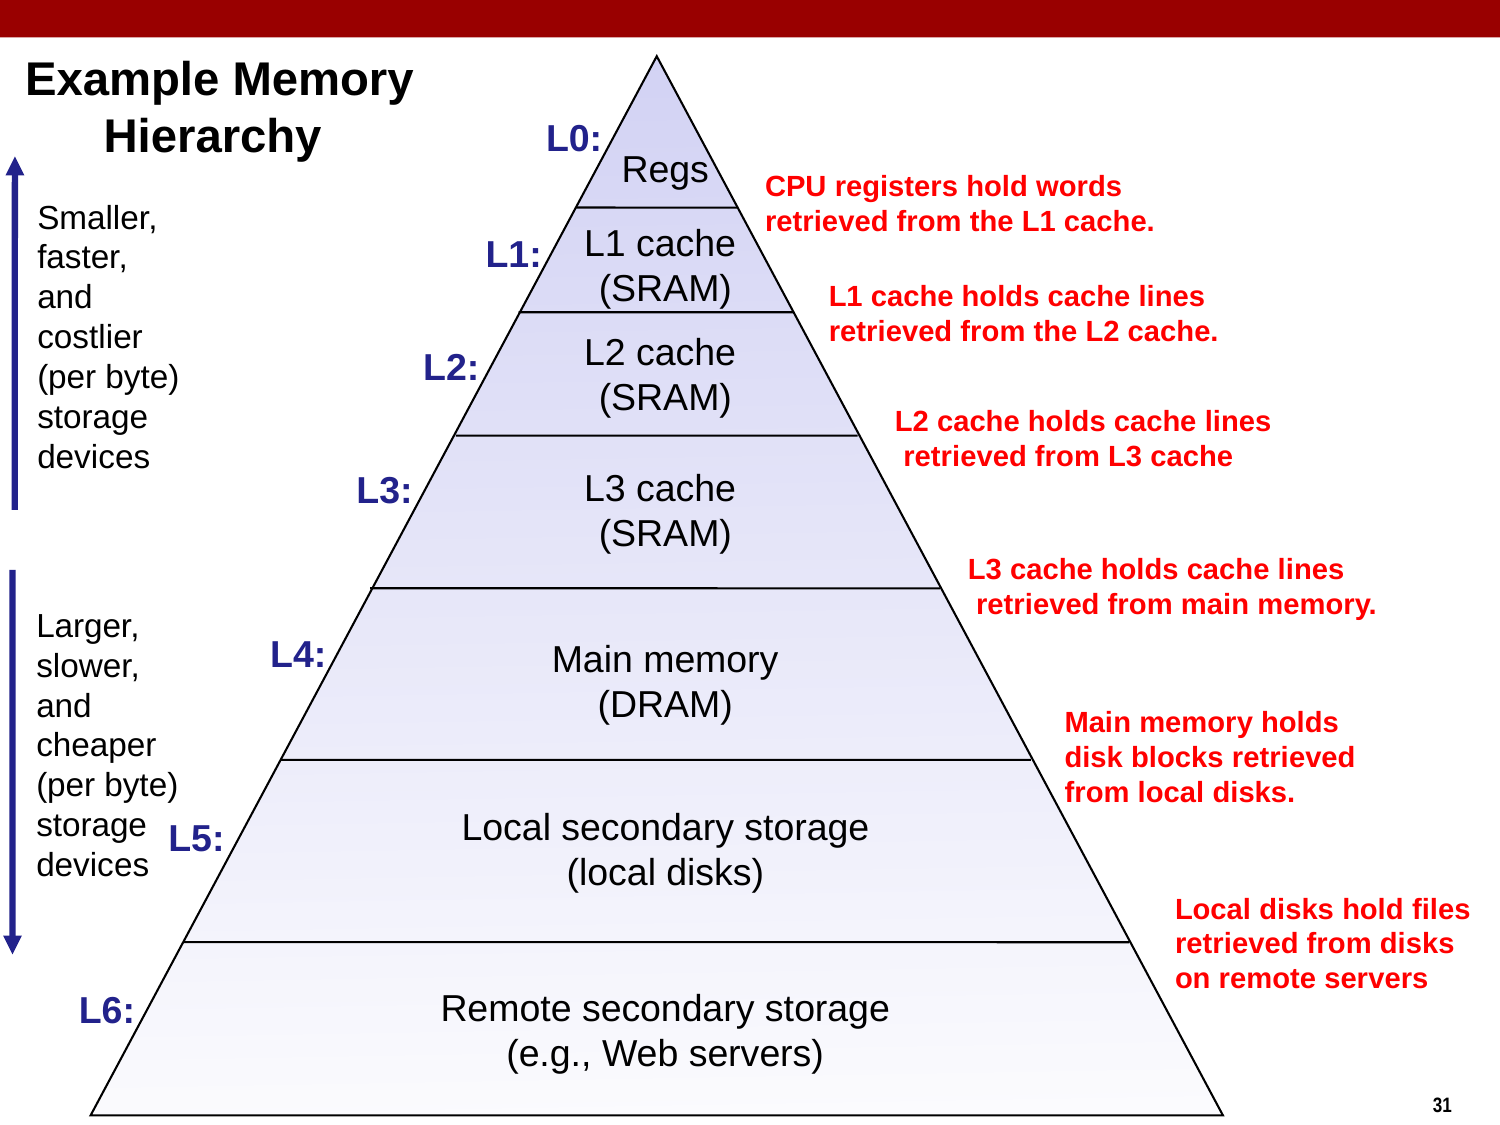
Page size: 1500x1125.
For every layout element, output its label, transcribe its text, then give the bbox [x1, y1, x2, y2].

text_box [574, 207, 740, 211]
text_box L2: [408, 335, 495, 395]
text_box L2 cache (SRAM) [569, 320, 762, 426]
text_box Main memory (DRAM) [537, 627, 794, 733]
text_box Smaller, faster, and costlier (per byte) storage devices [22, 188, 195, 483]
text_box Remote secondary storage (e.g., Web servers) [425, 976, 905, 1082]
text_box L6: [64, 978, 151, 1039]
text_box L3 cache holds cache lines retrieved from main memory. [953, 542, 1425, 628]
text_box Local secondary storage (local disks) [446, 795, 884, 901]
text_box [520, 220, 569, 311]
text_box [618, 56, 700, 137]
text_box L0: [531, 105, 618, 166]
text_box L3 cache (SRAM) [569, 456, 762, 562]
text_box L1 cache holds cache lines retrieved from the L2 cache. [814, 269, 1280, 355]
text_box L5: [153, 806, 240, 867]
title Example Memory Hierarchy [10, 40, 1441, 169]
text_box CPU registers hold words retrieved from the L1 cache. [750, 160, 1230, 245]
text_box Local disks hold files retrieved from disks on remote servers [1160, 882, 1499, 1003]
text_box [90, 253, 1223, 1116]
text_box L3: [341, 459, 428, 519]
text_box L1 cache (SRAM) [569, 211, 762, 311]
text_box L4: [255, 622, 342, 683]
text_box L2 cache holds cache lines retrieved from L3 cache [880, 394, 1312, 480]
text_box [576, 166, 737, 206]
text_box Regs [606, 137, 724, 198]
text_box Larger, slower, and cheaper (per byte) storage devices [21, 596, 194, 891]
text_box Main memory holds disk blocks retrieved from local disks. [1049, 695, 1409, 816]
text_box L1: [470, 222, 557, 283]
